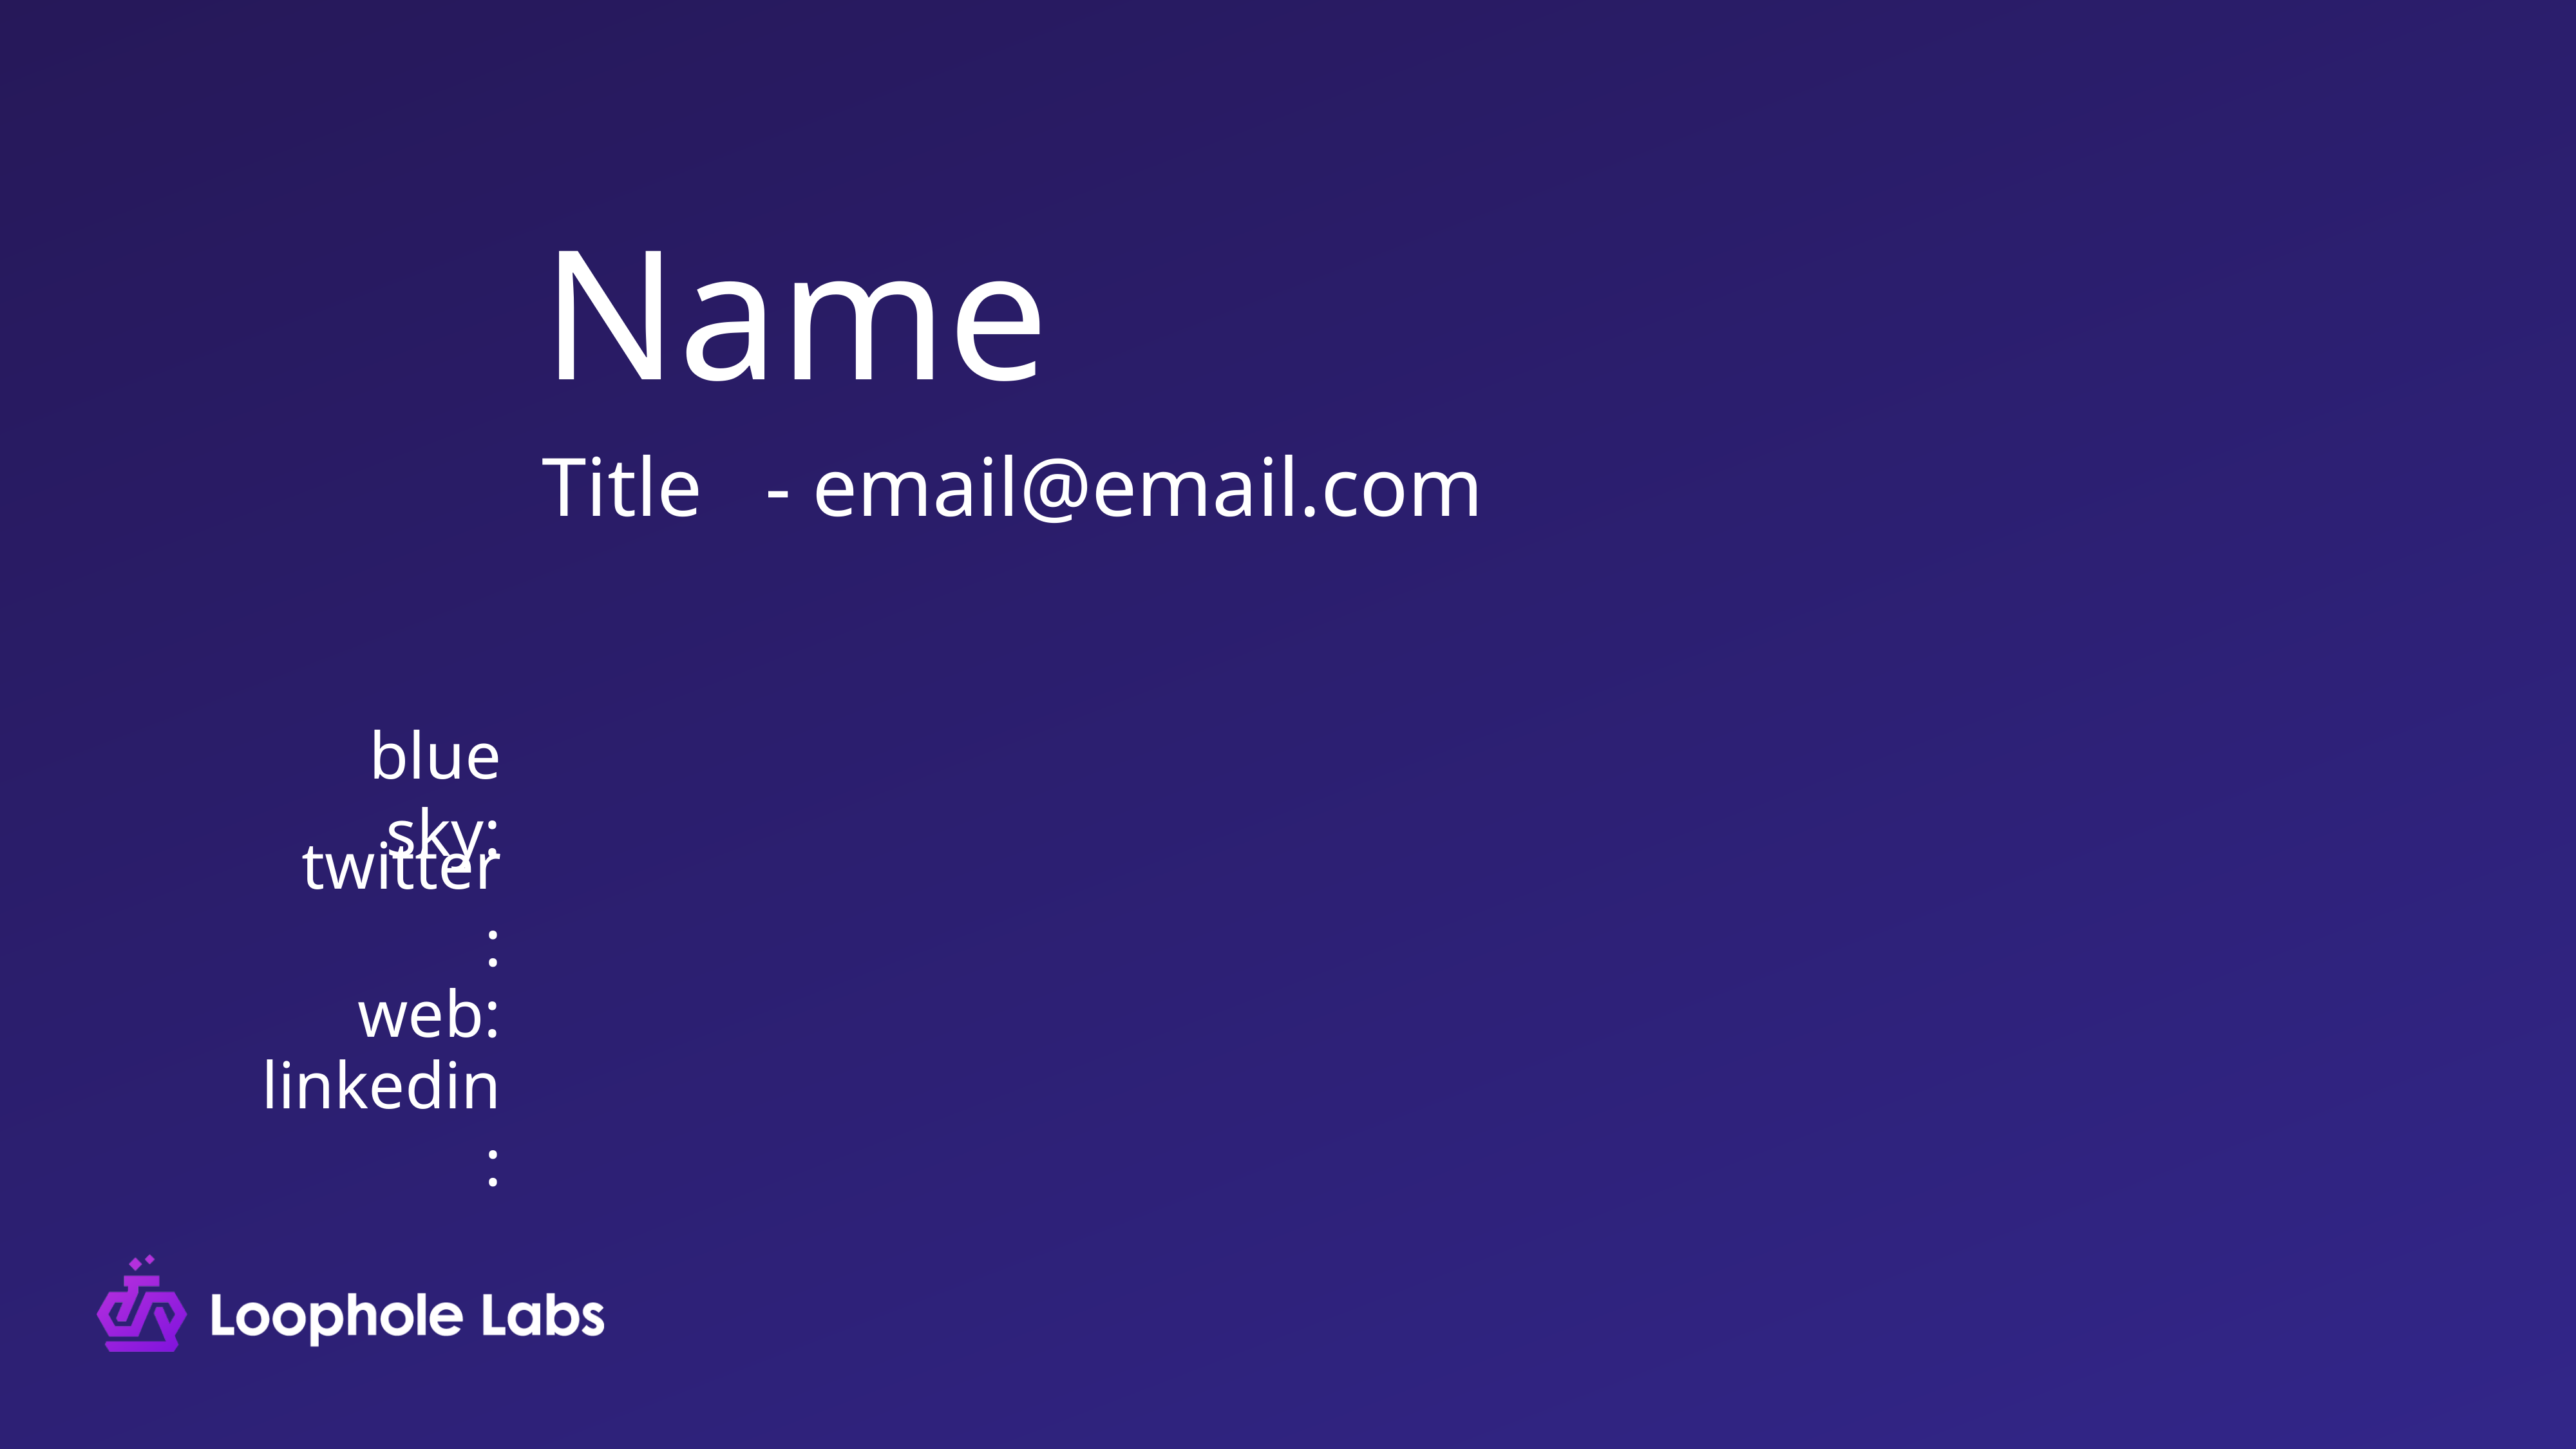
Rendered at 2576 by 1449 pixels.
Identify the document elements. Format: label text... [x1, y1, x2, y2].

list Title - email@email.com [536, 430, 1706, 1273]
list Name [536, 0, 1706, 430]
picture [97, 1253, 604, 1352]
